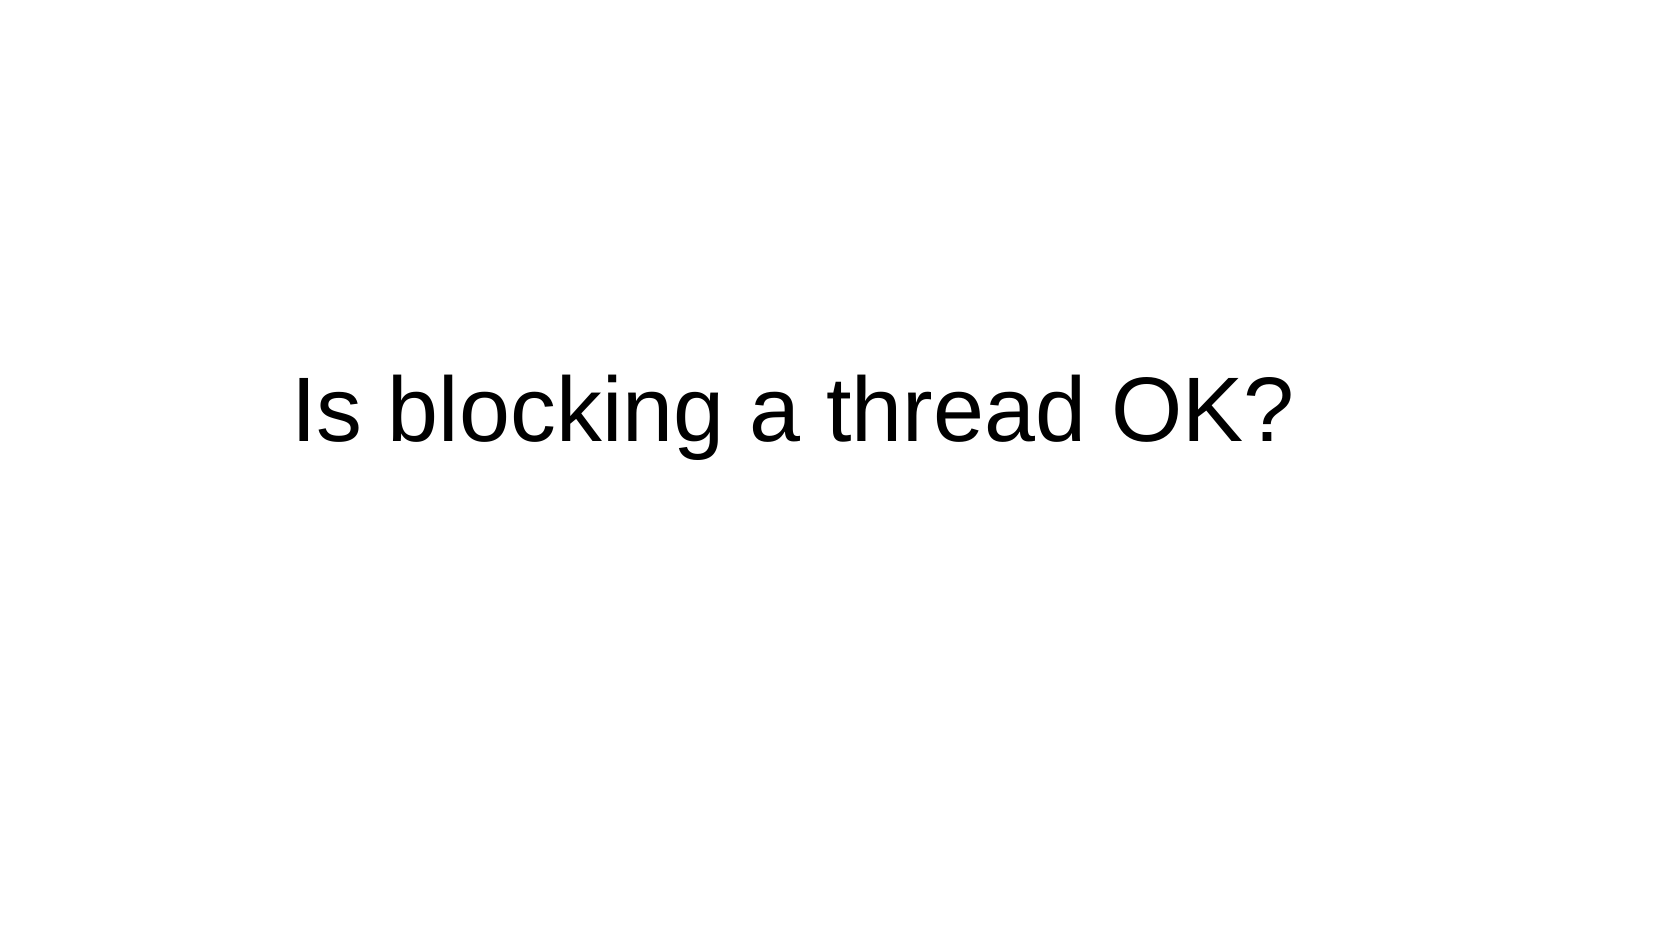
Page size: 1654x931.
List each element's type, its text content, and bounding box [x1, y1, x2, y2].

title Is blocking a thread OK? [49, 332, 1538, 488]
